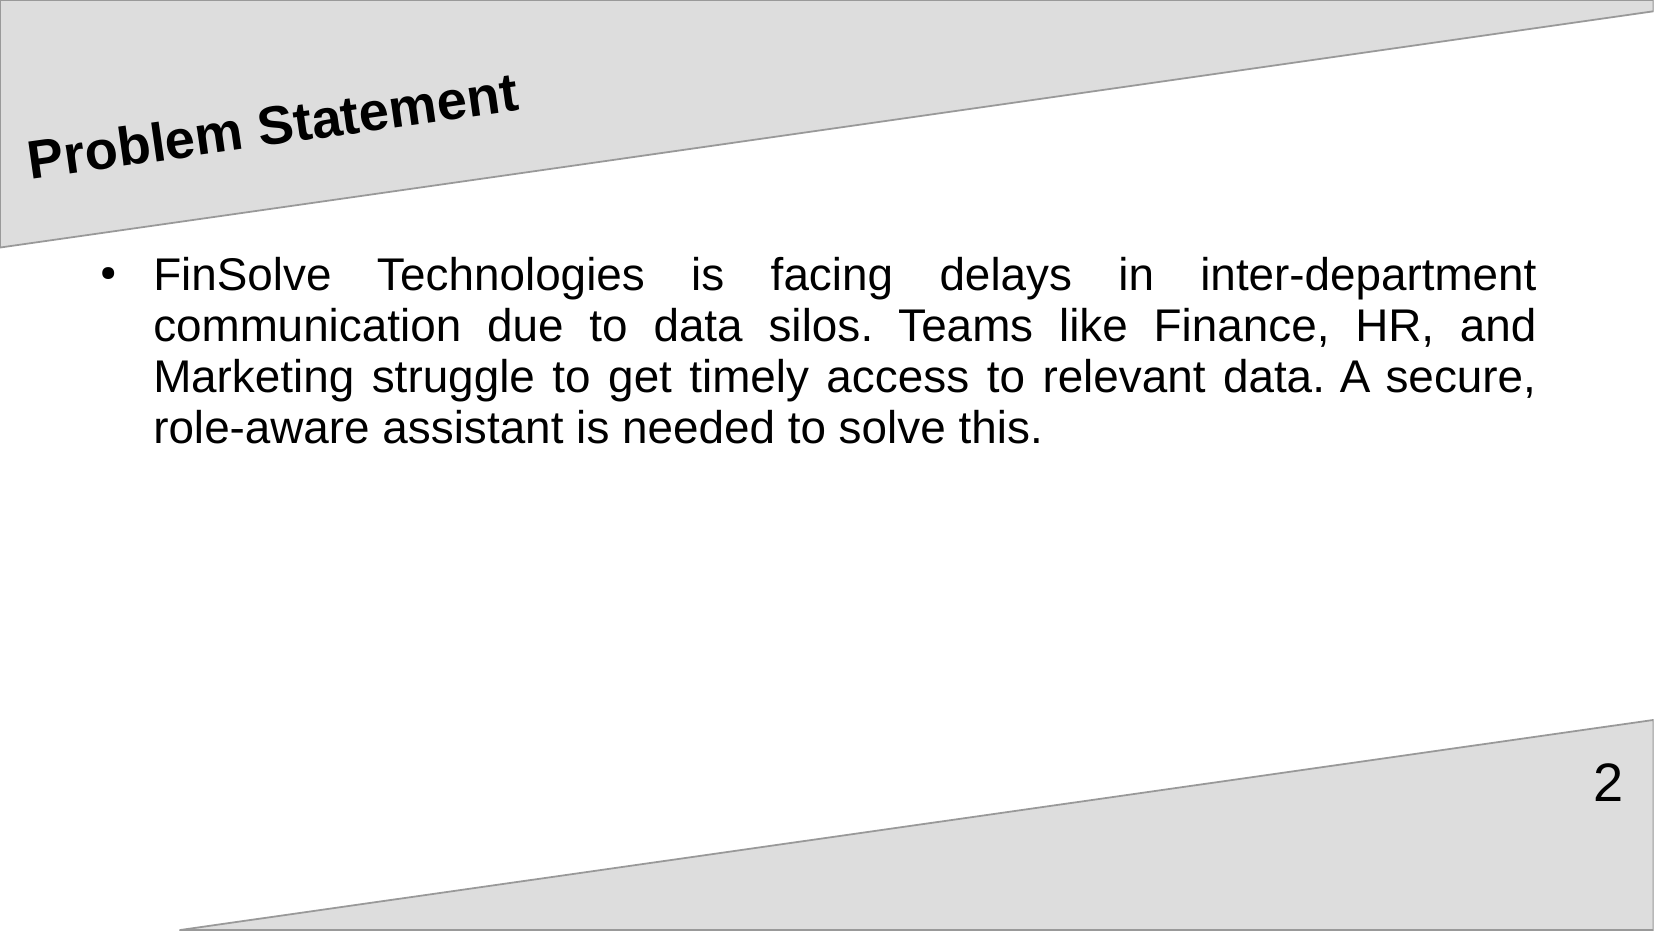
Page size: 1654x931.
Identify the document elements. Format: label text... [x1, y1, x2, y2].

list FinSolve Technologies is facing delays in inter-department communication due to data silos. Teams like Finance, HR, and Marketing struggle to get timely access to relevant data. A secure, role-aware assistant is needed to solve this. [82, 248, 1538, 789]
title Problem Statement [16, 0, 1501, 239]
